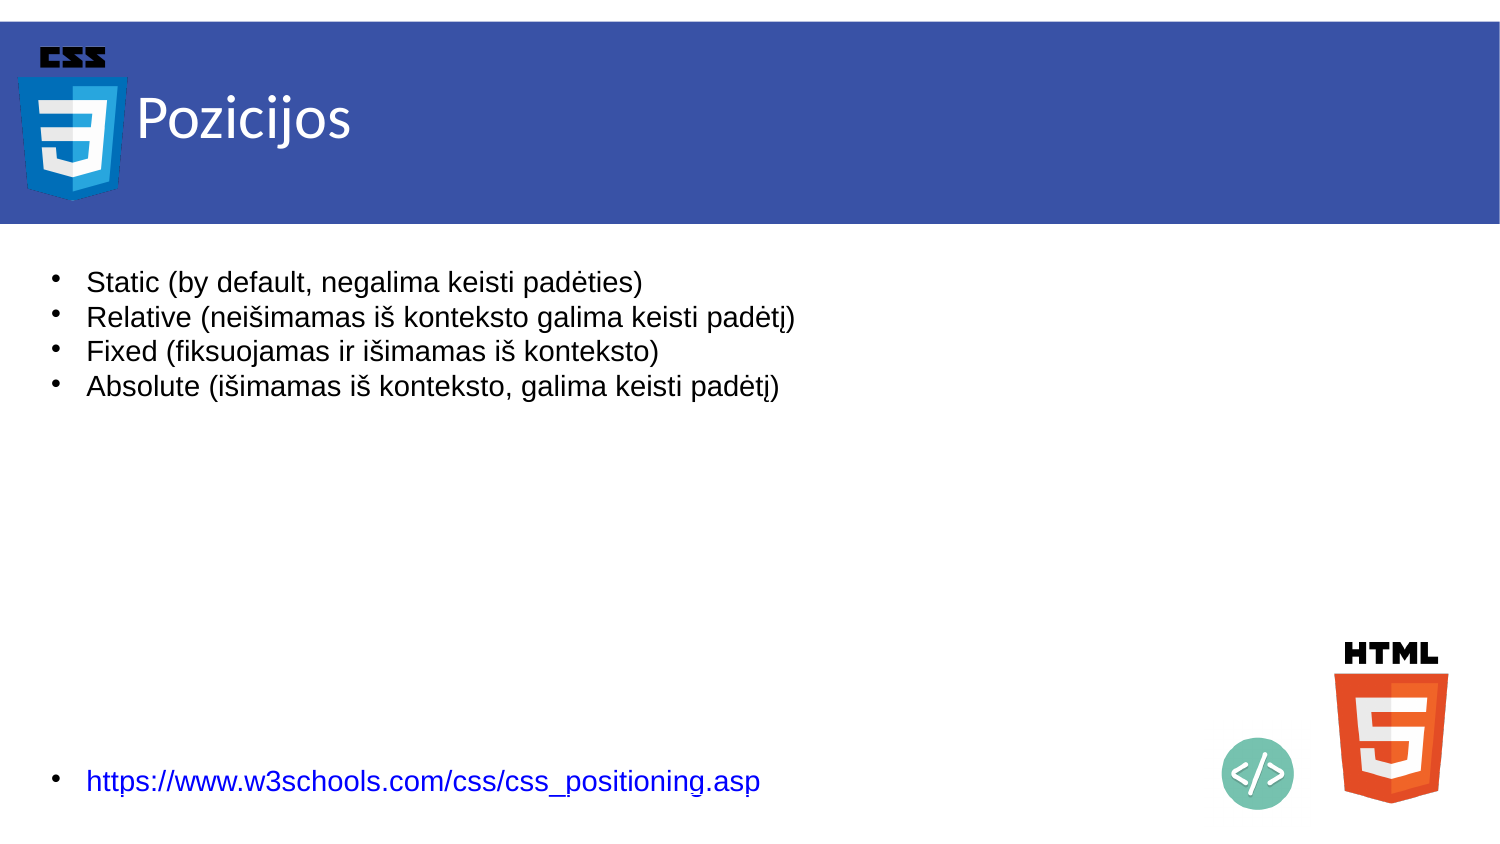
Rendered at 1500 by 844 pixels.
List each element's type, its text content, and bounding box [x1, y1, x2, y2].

text_box Pozicijos [128, 72, 1500, 167]
picture [1334, 641, 1449, 804]
text_box Static (by default, negalima keisti padėties) Relative (neišimamas iš konteksto galima keisti padėtį) Fixed (fiksuojamas ir išimamas iš konteksto) Absolute (išimamas iš konteksto, galima keisti padėtį) https://www.w3schools.com/css/css_positioning.asp [36, 247, 1389, 789]
picture [17, 46, 128, 201]
picture [1204, 720, 1311, 827]
